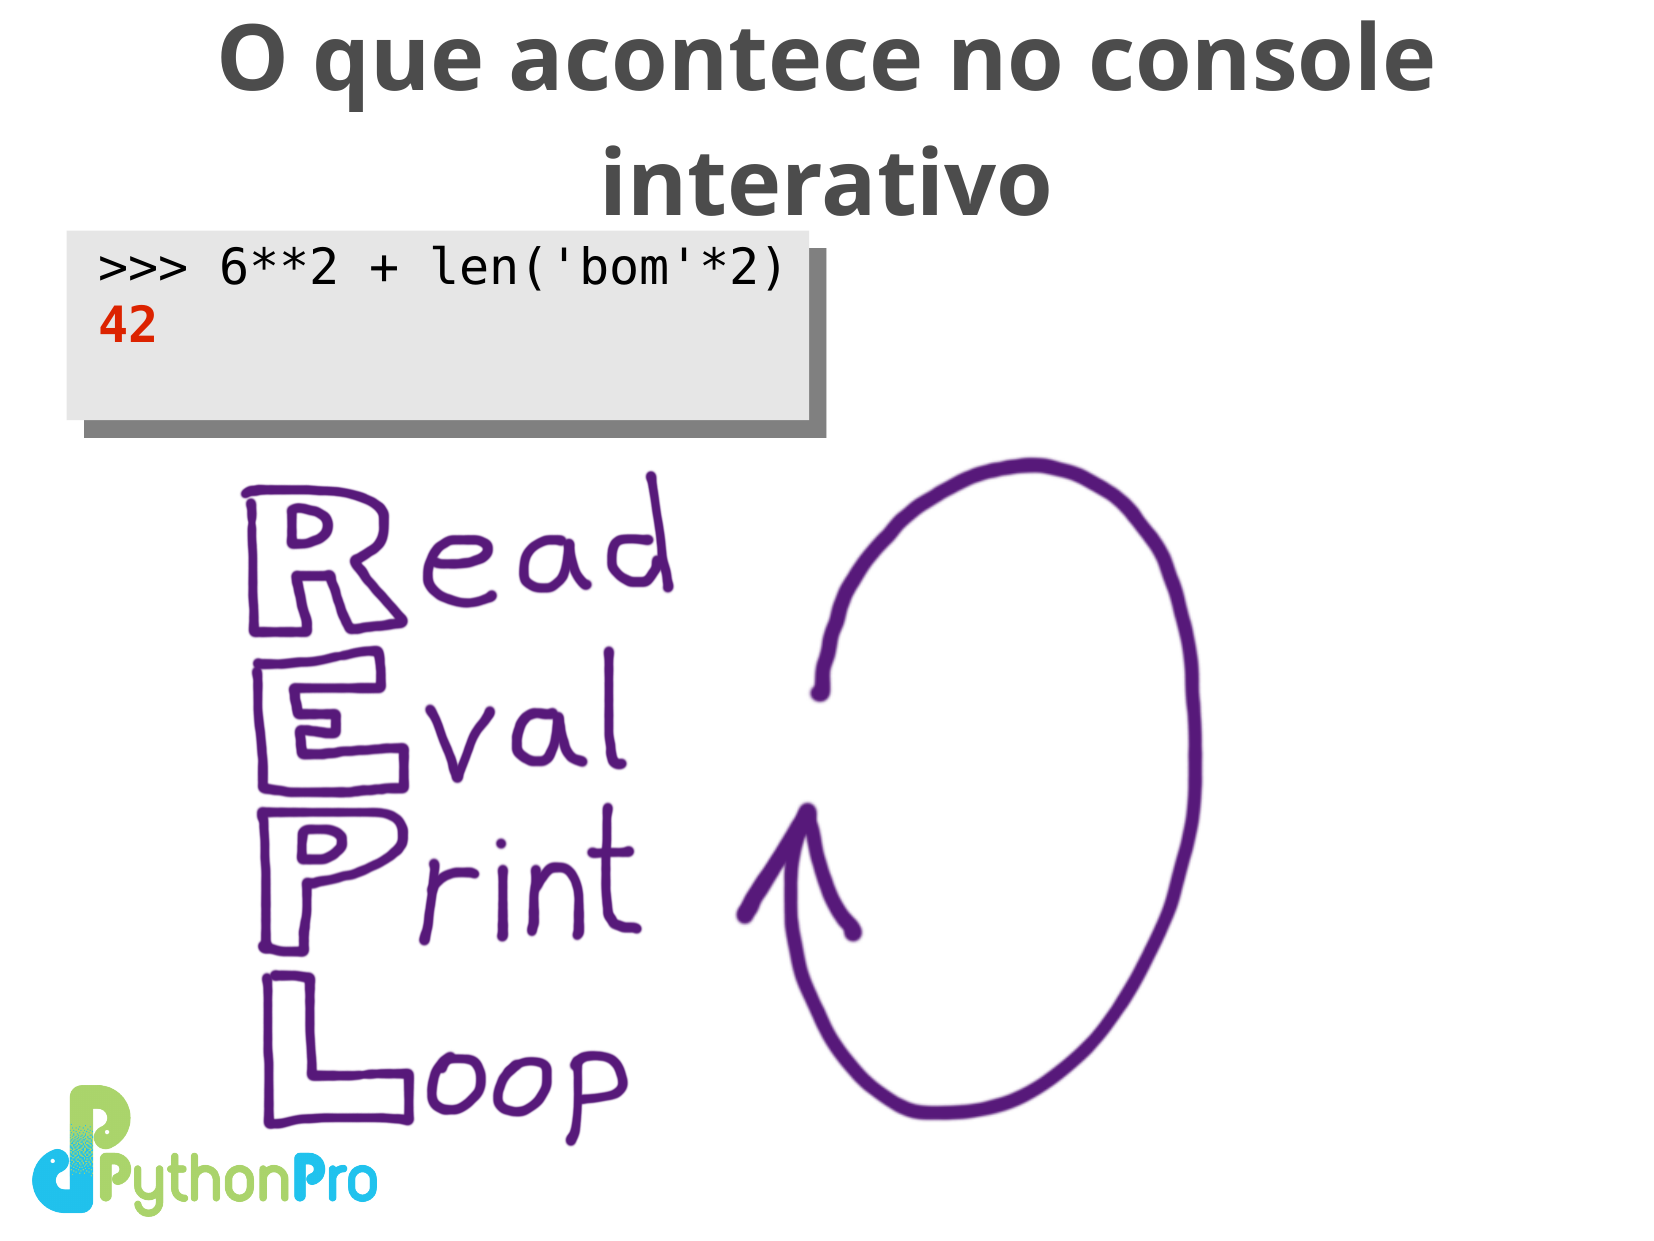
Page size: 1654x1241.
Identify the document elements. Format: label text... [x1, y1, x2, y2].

picture [32, 468, 676, 1217]
text_box >>> 6**2 + len('bom'*2) 42 [66, 230, 810, 421]
picture [712, 385, 1229, 1210]
title O que acontece no console interativo [41, 13, 1613, 222]
